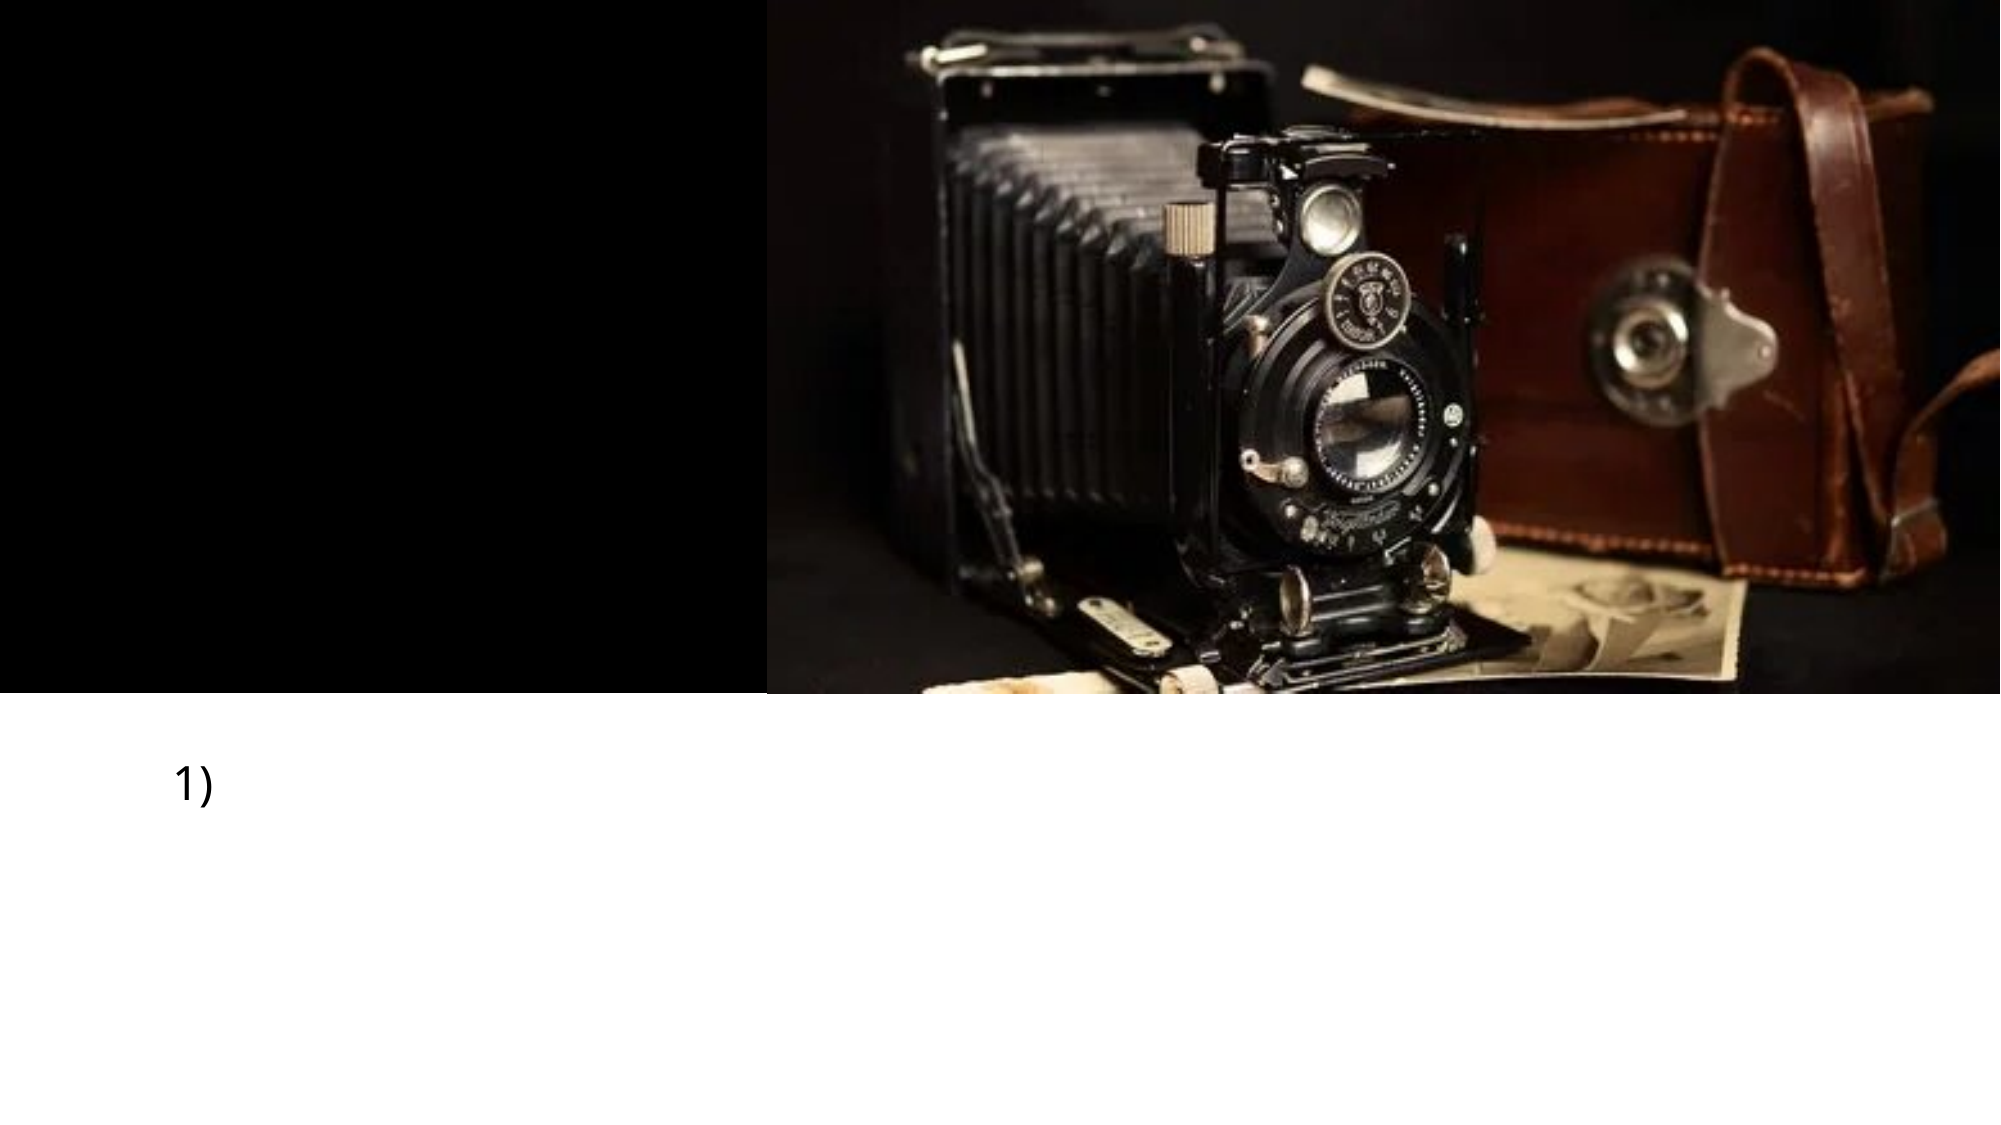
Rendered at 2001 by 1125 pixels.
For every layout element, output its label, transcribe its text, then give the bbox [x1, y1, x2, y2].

picture [767, 0, 2000, 694]
list Бромид серебра(AgBr) - Основной светочувствительный материал в традиционной фотографии. 2) Бром используется для создания изображений на фотопленках и фотобумаге. [13, 44, 1935, 677]
title Бром в фотографии [63, 677, 1935, 1035]
